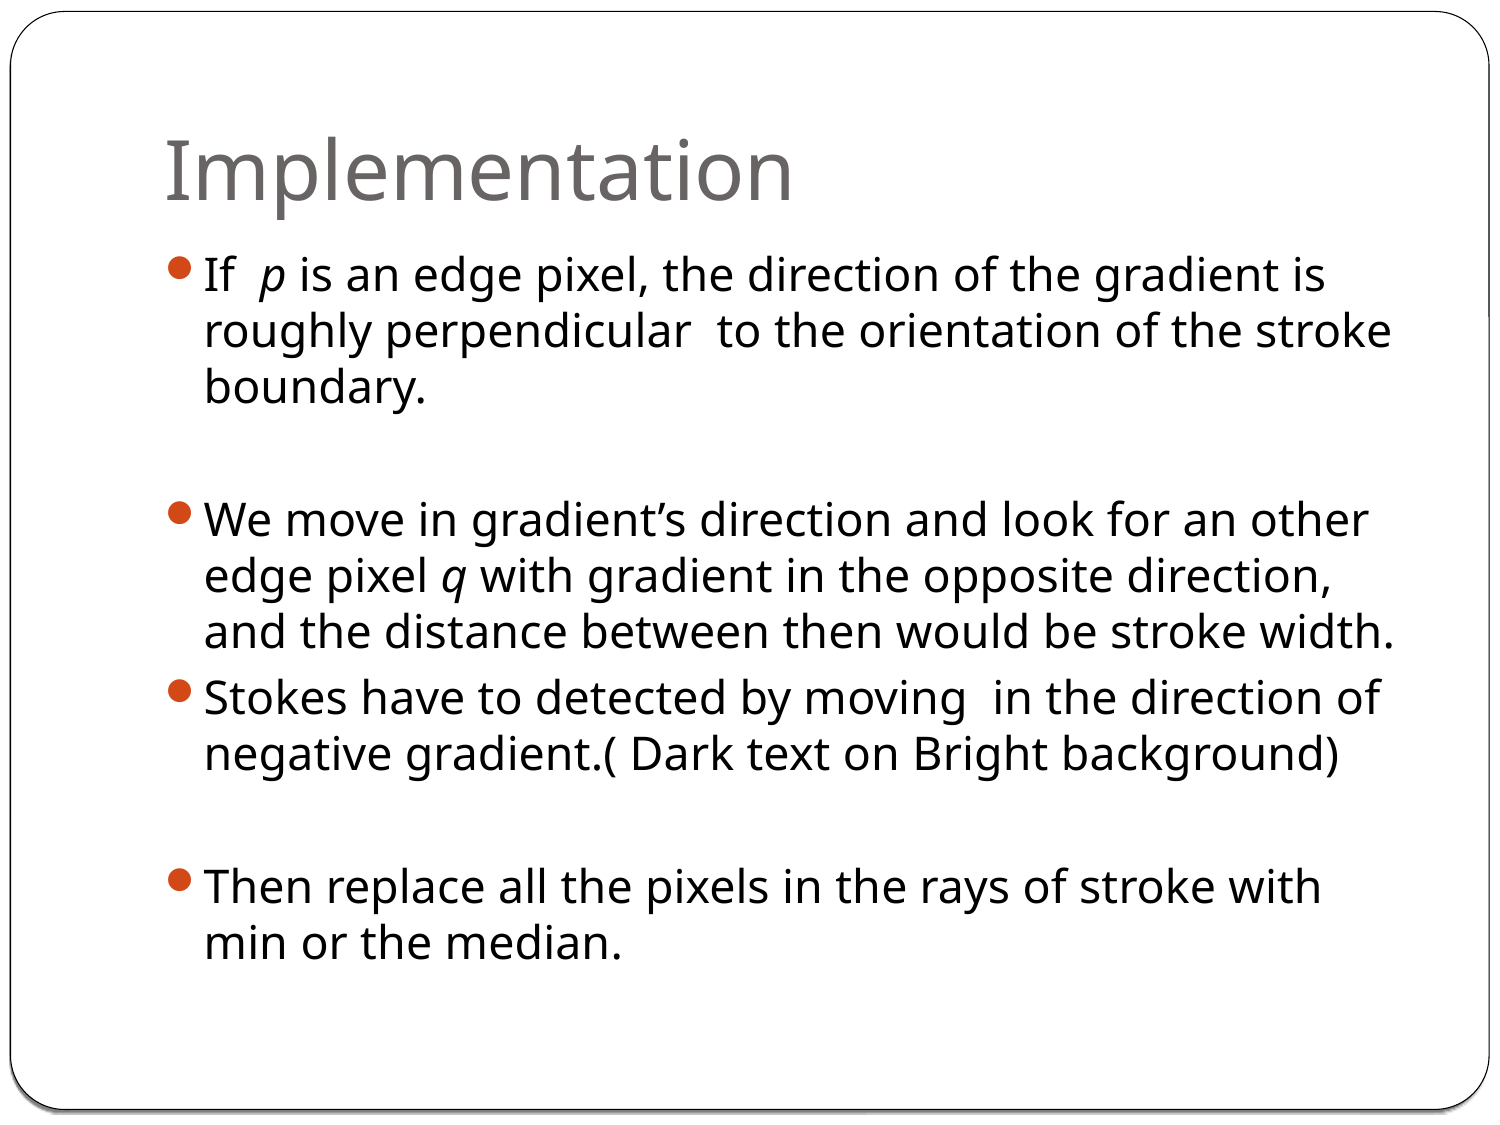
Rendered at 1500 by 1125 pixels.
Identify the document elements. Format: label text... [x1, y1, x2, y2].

list If p is an edge pixel, the direction of the gradient is roughly perpendicular to the orientation of the stroke boundary. We move in gradient’s direction and look for an other edge pixel q with gradient in the opposite direction, and the distance between then would be stroke width. Stokes have to detected by moving in the direction of negative gradient.( Dark text on Bright background) Then replace all the pixels in the rays of stroke with min or the median. [150, 237, 1425, 988]
title Implementation [150, 45, 1425, 233]
